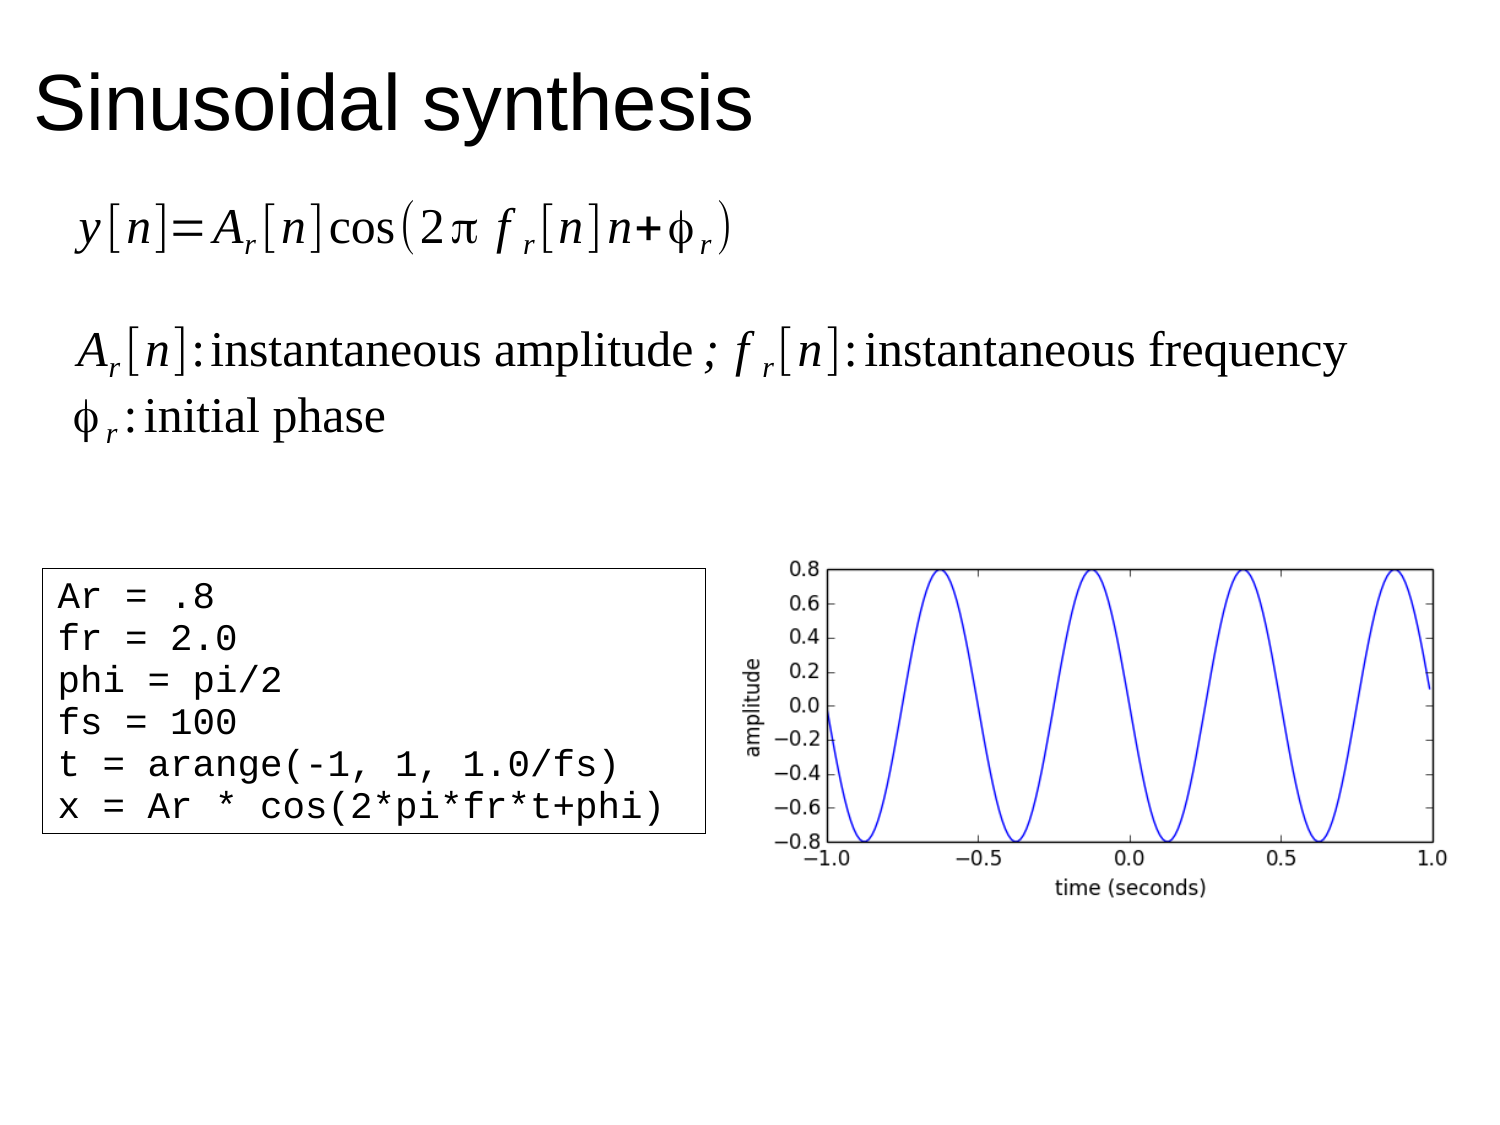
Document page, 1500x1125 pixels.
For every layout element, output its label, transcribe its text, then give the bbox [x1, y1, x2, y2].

title Sinusoidal synthesis [33, 9, 1384, 198]
chart [66, 198, 1356, 451]
text_box Ar = .8 fr = 2.0 phi = pi/2 fs = 100 t = arange(-1, 1, 1.0/fs) x = Ar * cos(2*pi*fr*t+phi) [42, 568, 706, 834]
picture [735, 543, 1467, 907]
